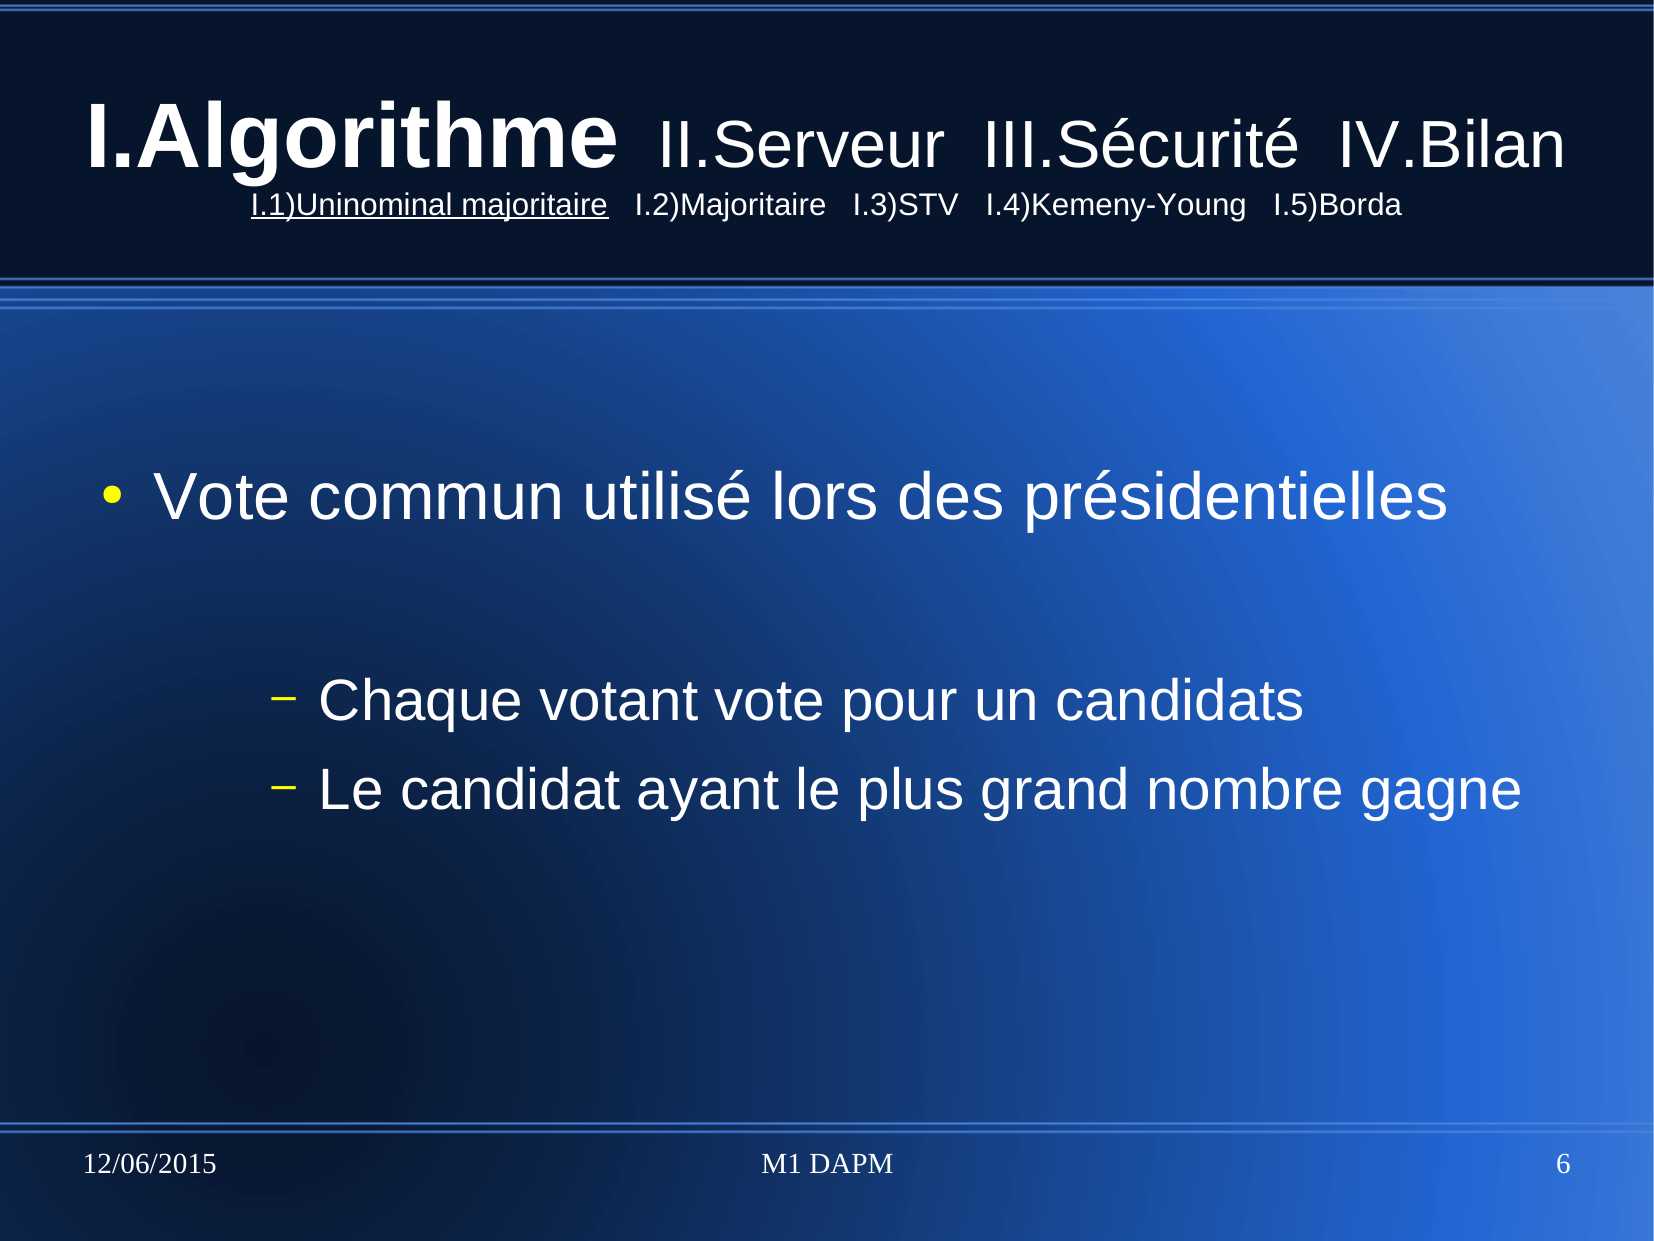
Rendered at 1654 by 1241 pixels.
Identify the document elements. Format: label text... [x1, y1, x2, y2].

picture [0, 0, 1654, 1241]
list Vote commun utilisé lors des présidentielles Chaque votant vote pour un candidats Le candidat ayant le plus grand nombre gagne [82, 355, 1571, 1075]
title I.Algorithme II.Serveur III.Sécurité IV.Bilan I.1)Uninominal majoritaire I.2)Majoritaire I.3)STV I.4)Kemeny-Young I.5)Borda [82, 49, 1571, 257]
